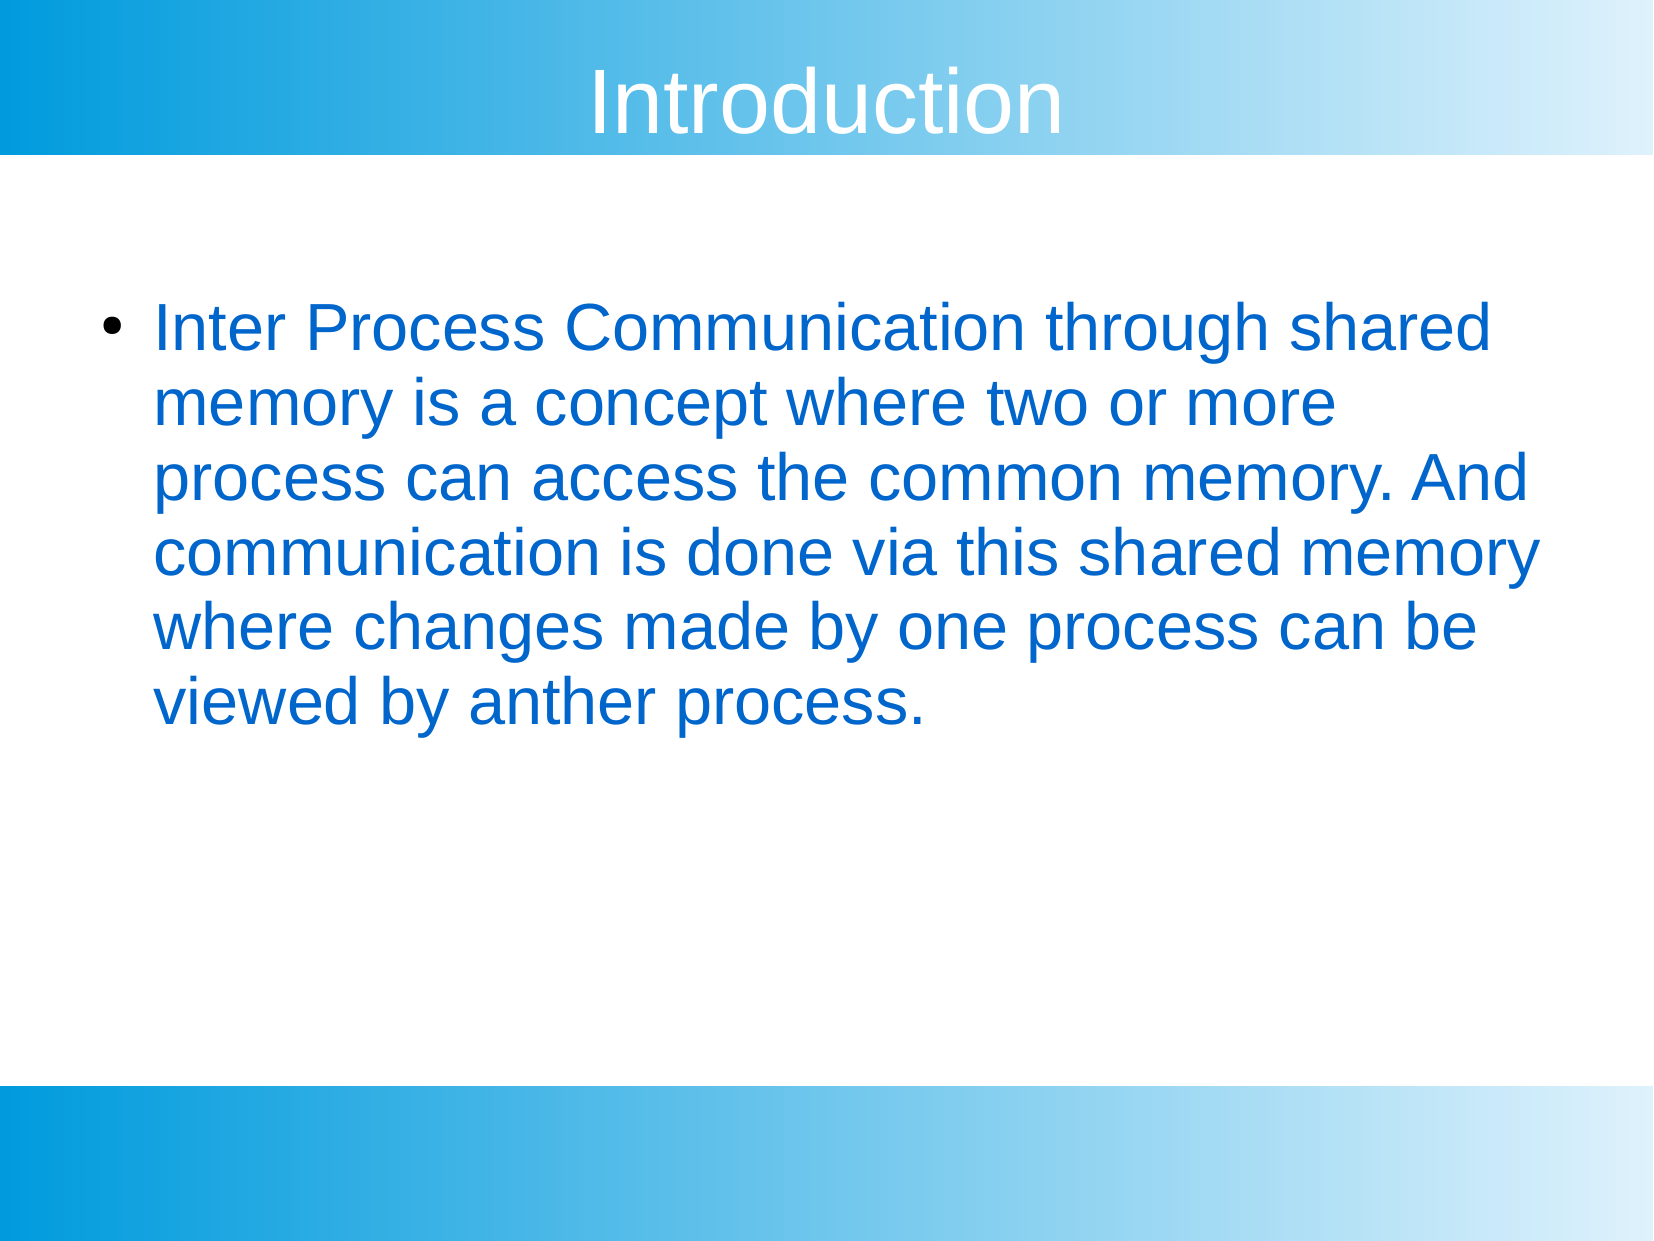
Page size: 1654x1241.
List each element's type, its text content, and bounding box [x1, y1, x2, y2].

list Inter Process Communication through shared memory is a concept where two or more process can access the common memory. And communication is done via this shared memory where changes made by one process can be viewed by anther process. [82, 290, 1571, 1010]
title Introduction [82, 49, 1571, 155]
